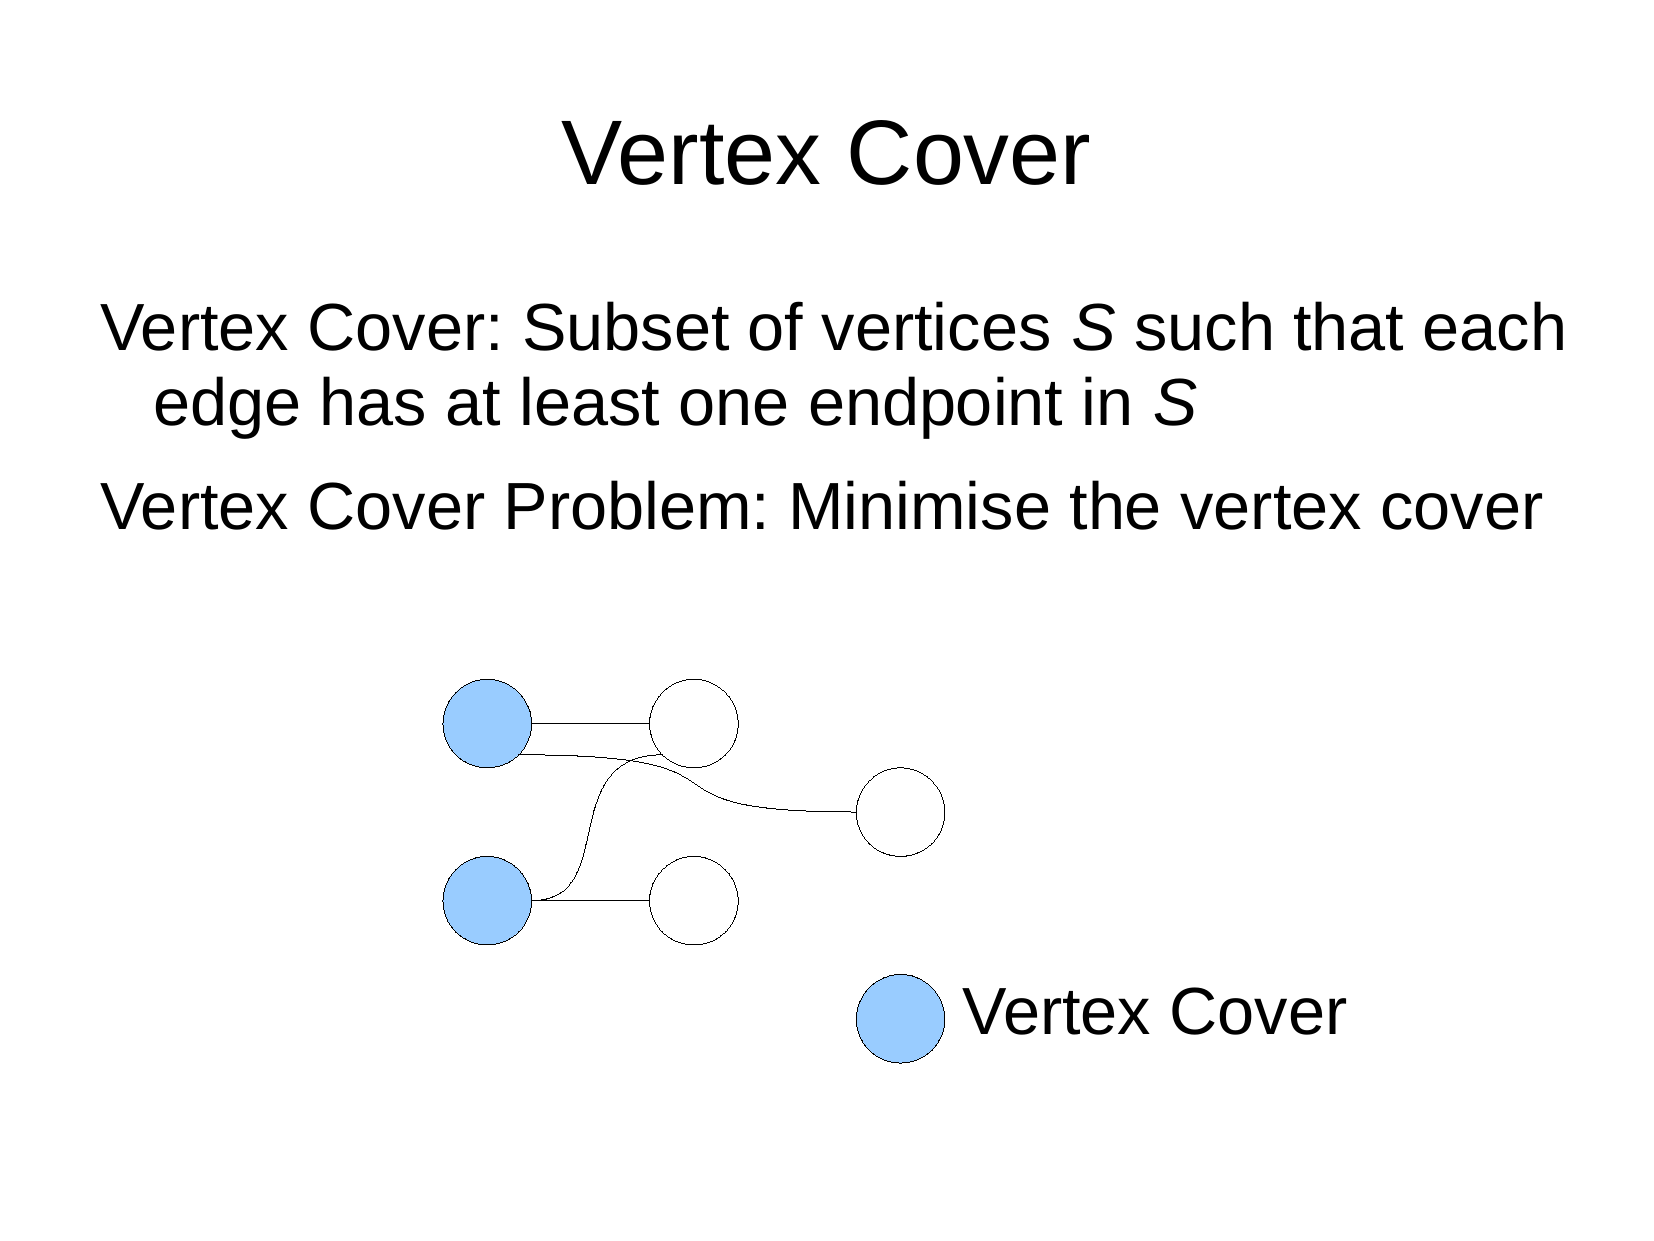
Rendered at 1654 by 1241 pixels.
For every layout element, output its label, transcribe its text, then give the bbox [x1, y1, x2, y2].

text_box [442, 856, 532, 945]
text_box [856, 974, 944, 1064]
list Vertex Cover [944, 974, 1418, 1063]
text_box [856, 767, 945, 857]
list Vertex Cover: Subset of vertices S such that each edge has at least one endpoint in S Vertex Cover Problem: Minimise the vertex cover [82, 290, 1571, 1094]
text_box [649, 679, 739, 768]
text_box [442, 679, 532, 768]
text_box [649, 856, 739, 945]
title Vertex Cover [82, 56, 1571, 250]
